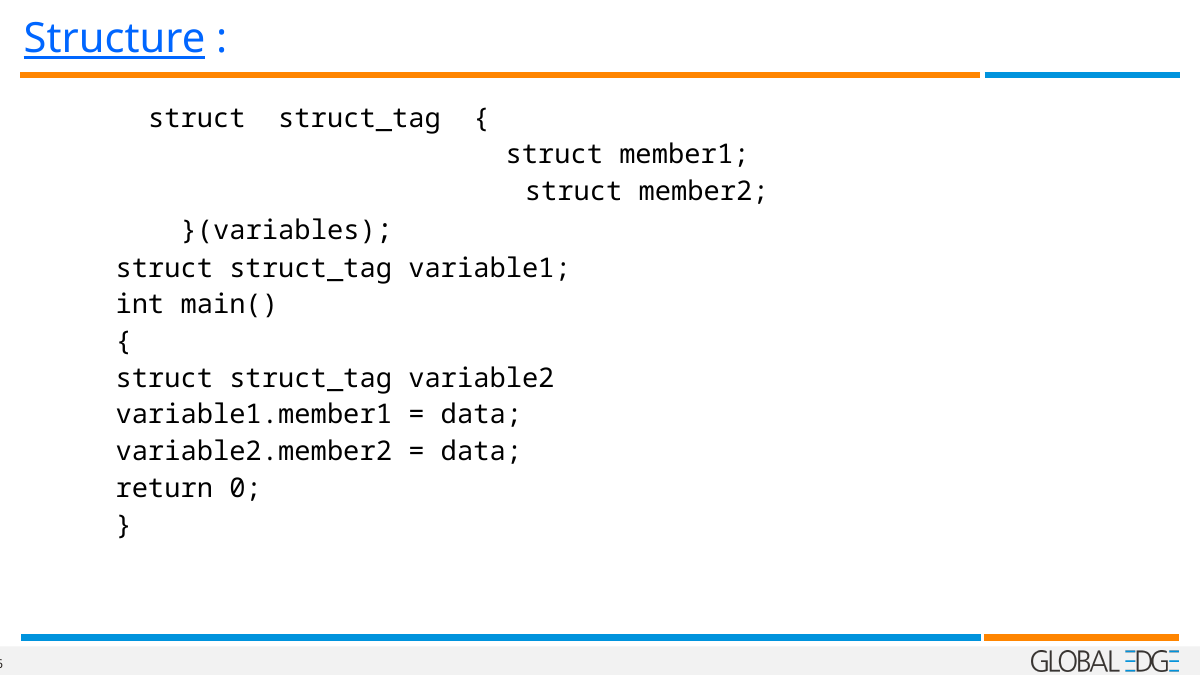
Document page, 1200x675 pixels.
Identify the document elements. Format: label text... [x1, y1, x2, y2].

picture [1031, 650, 1179, 672]
text_box struct struct_tag { struct member1; struct member2; }(variables); struct struct_tag variable1; int main() { struct struct_tag variable2 variable1.member1 = data; variable2.member2 = data; return 0; } [30, 90, 1186, 635]
title Structure : [12, 9, 1088, 63]
